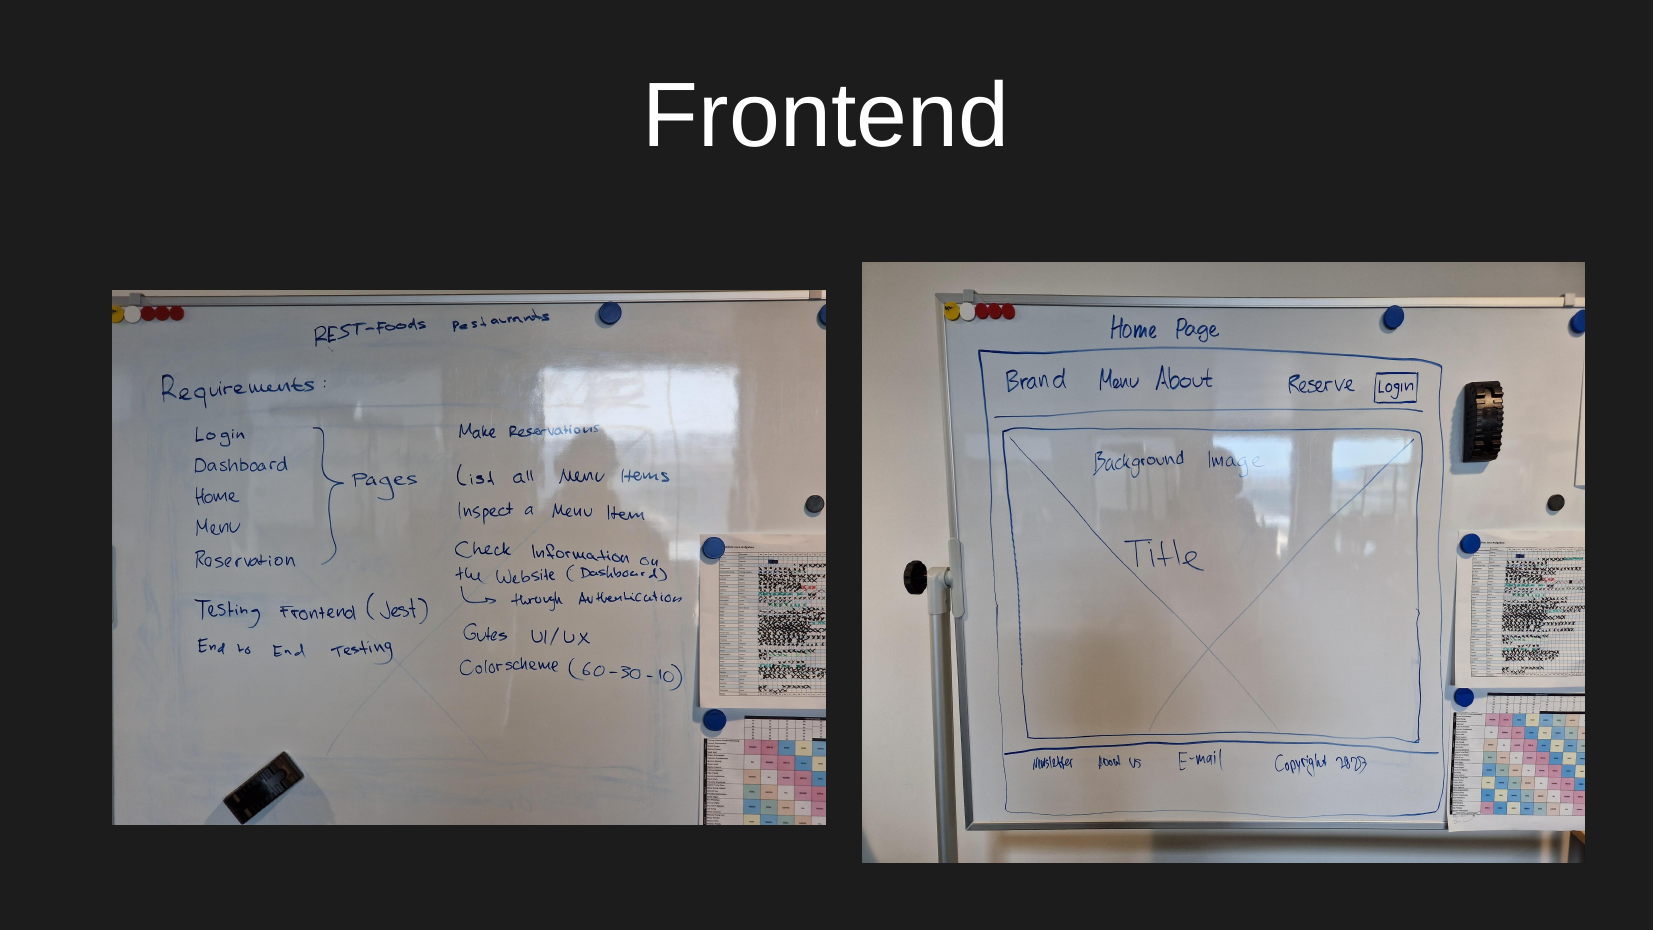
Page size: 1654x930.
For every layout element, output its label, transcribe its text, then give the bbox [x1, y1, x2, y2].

title Frontend [82, 36, 1571, 193]
picture [862, 262, 1585, 863]
picture [112, 290, 826, 826]
